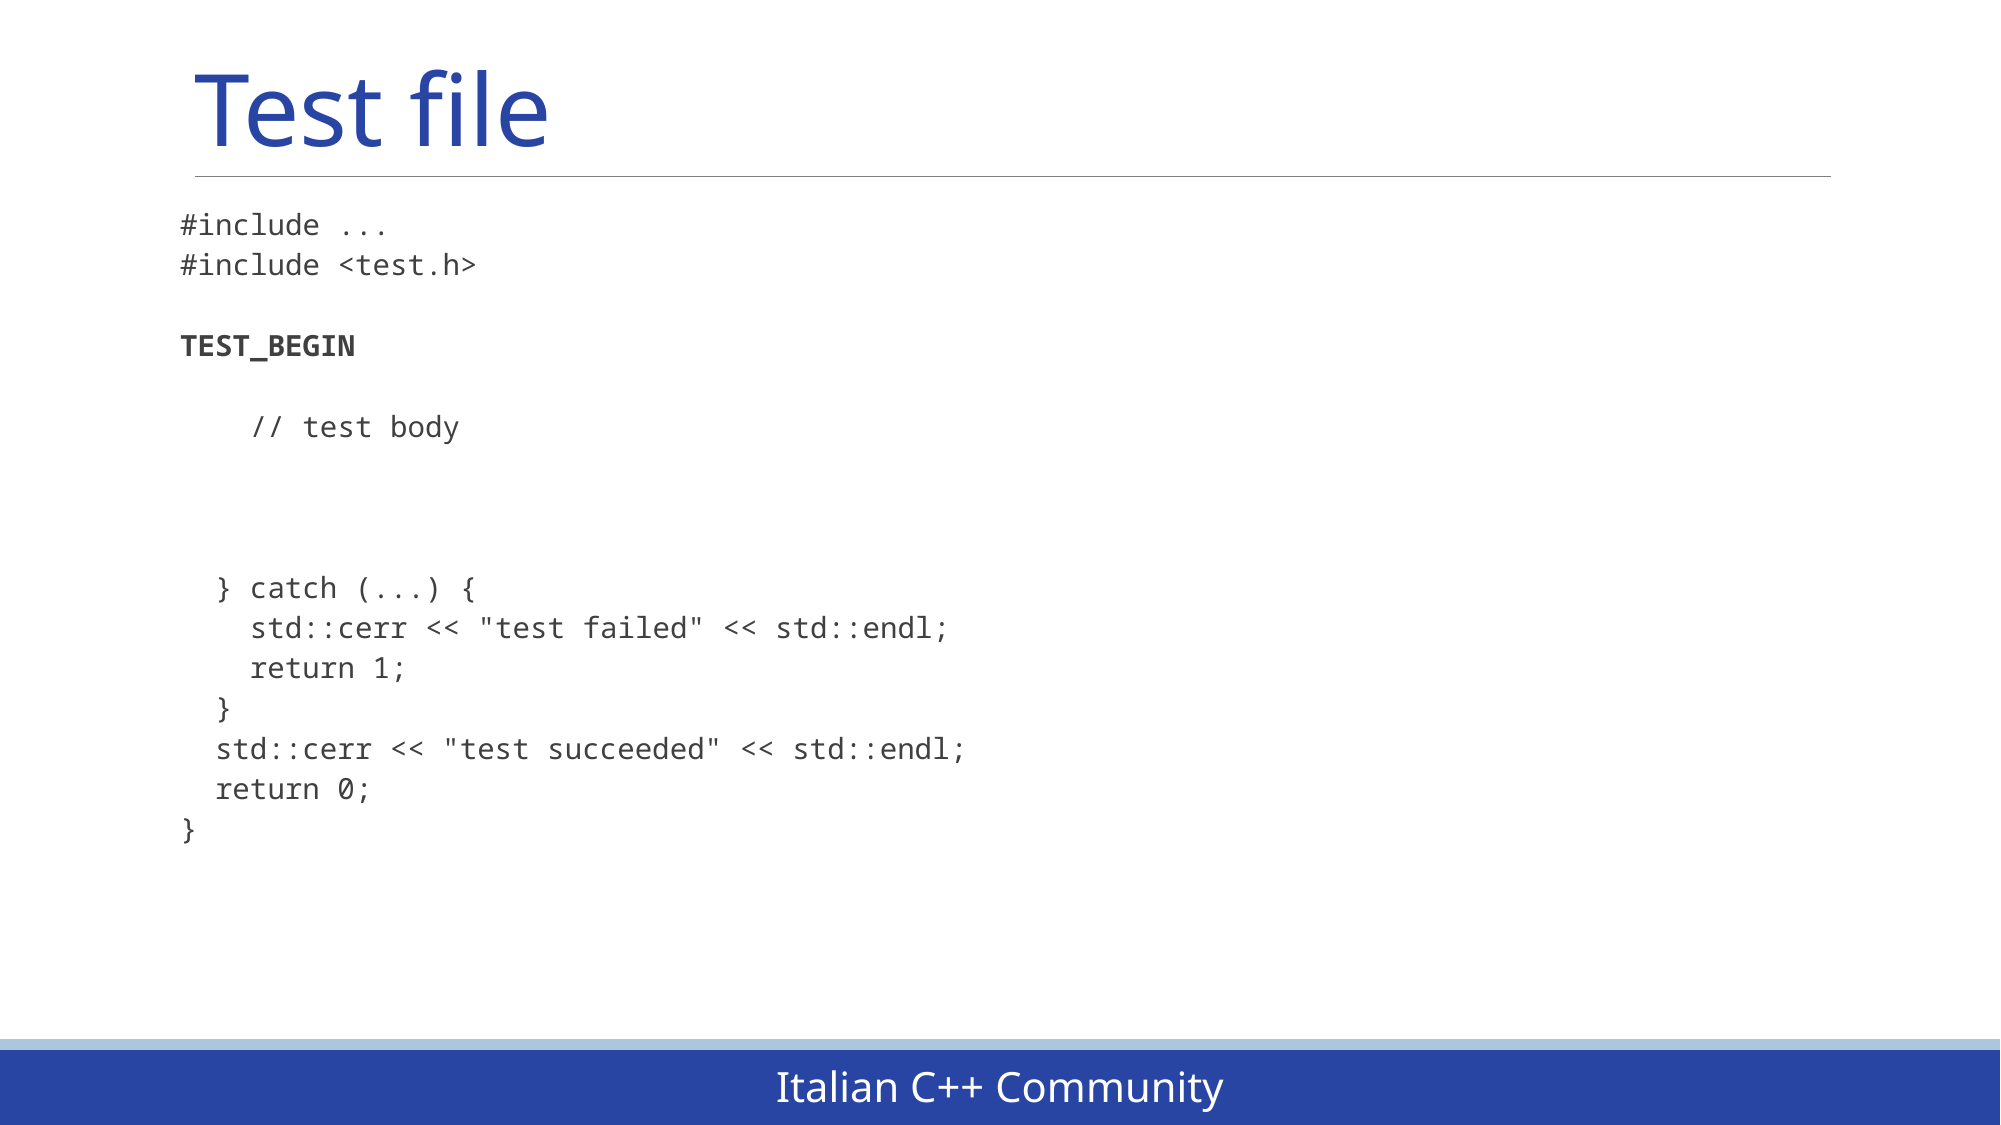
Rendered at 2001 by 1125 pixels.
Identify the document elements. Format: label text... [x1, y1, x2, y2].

list #include ... #include <test.h> TEST_BEGIN // test body } catch (...) { std::cerr << "test failed" << std::endl; return 1; } std::cerr << "test succeeded" << std::endl; return 0; } [179, 202, 1949, 1011]
title Test file [179, 2, 1830, 175]
